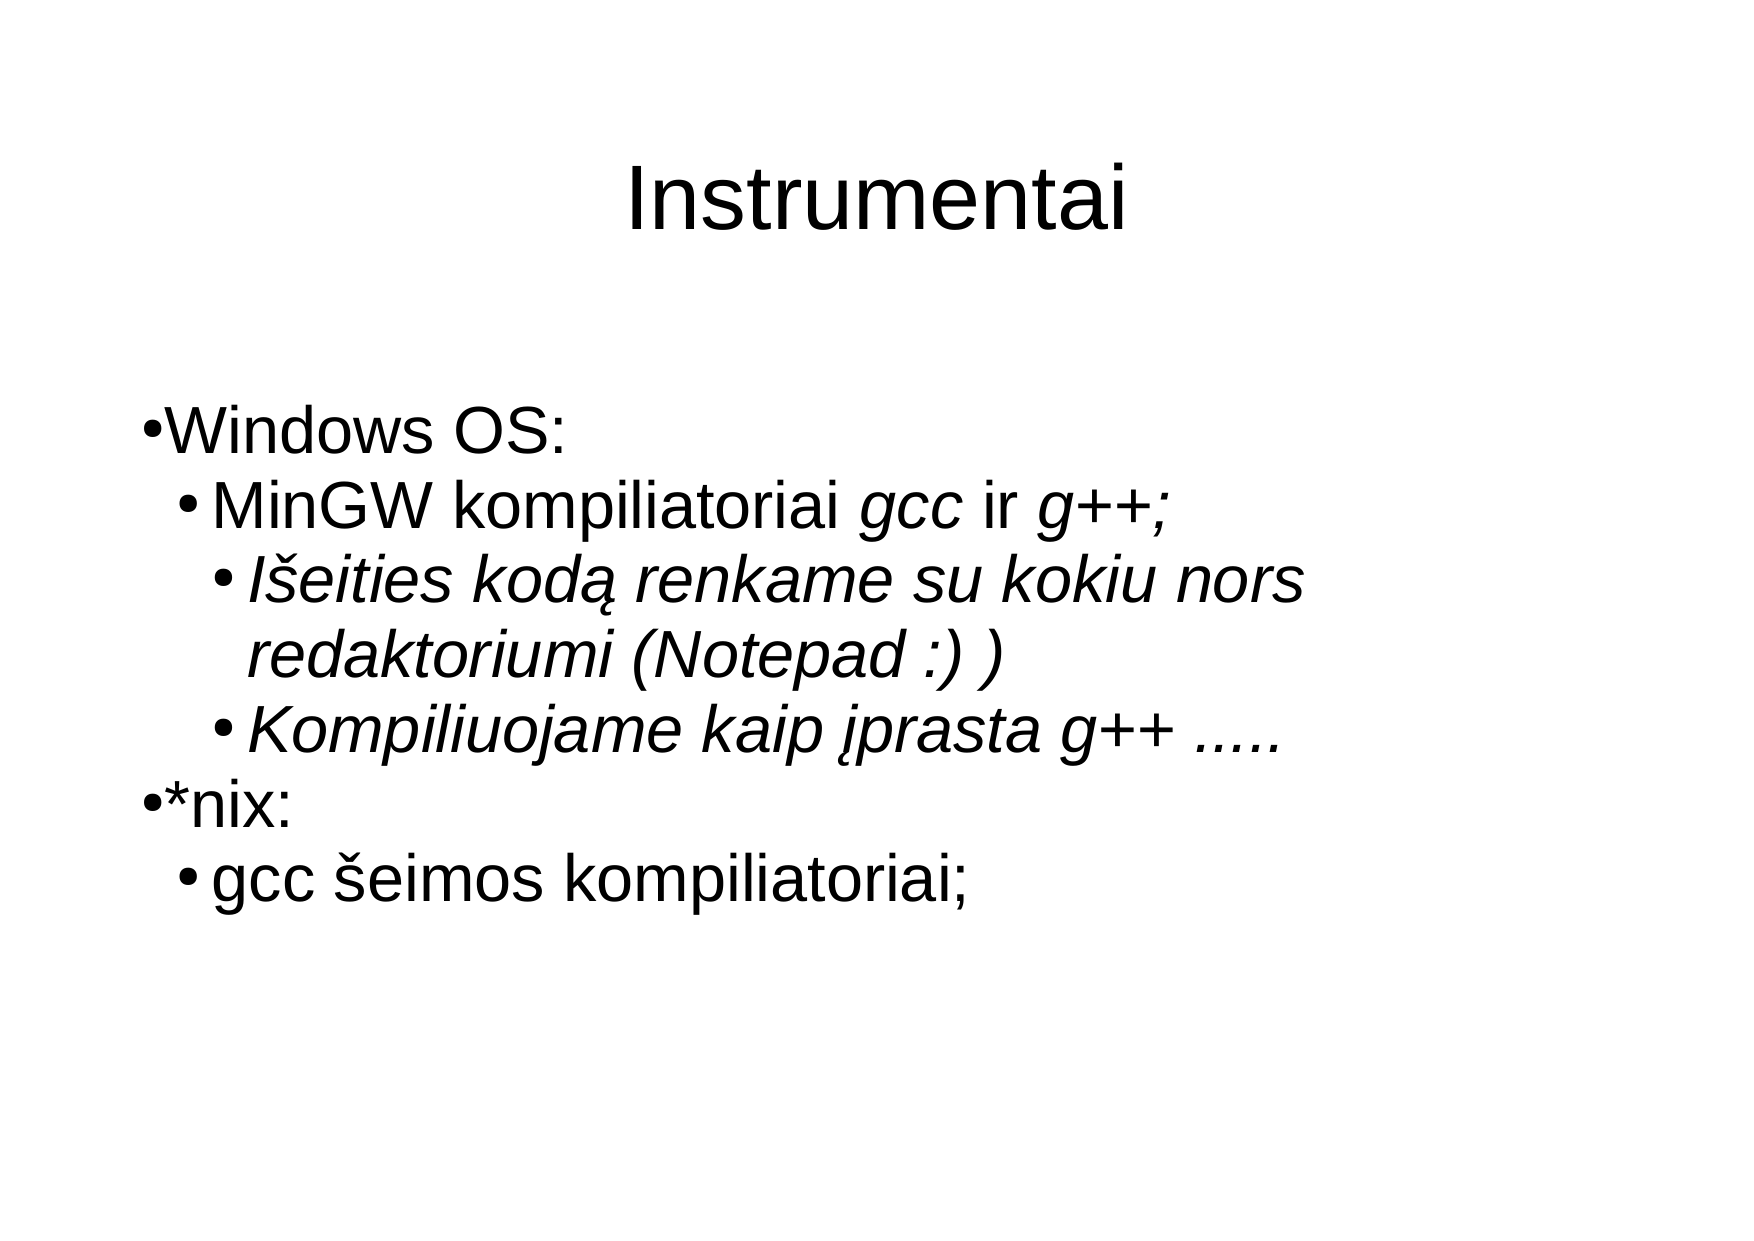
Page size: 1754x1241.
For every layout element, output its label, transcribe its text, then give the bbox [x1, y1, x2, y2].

subtitle Windows OS: MinGW kompiliatoriai gcc ir g++; Išeities kodą renkame su kokiu nors redaktoriumi (Notepad :) ) Kompiliuojame kaip įprasta g++ ..... *nix: gcc šeimos kompiliatoriai; [140, 318, 1614, 1066]
title Instrumentai [140, 111, 1614, 284]
